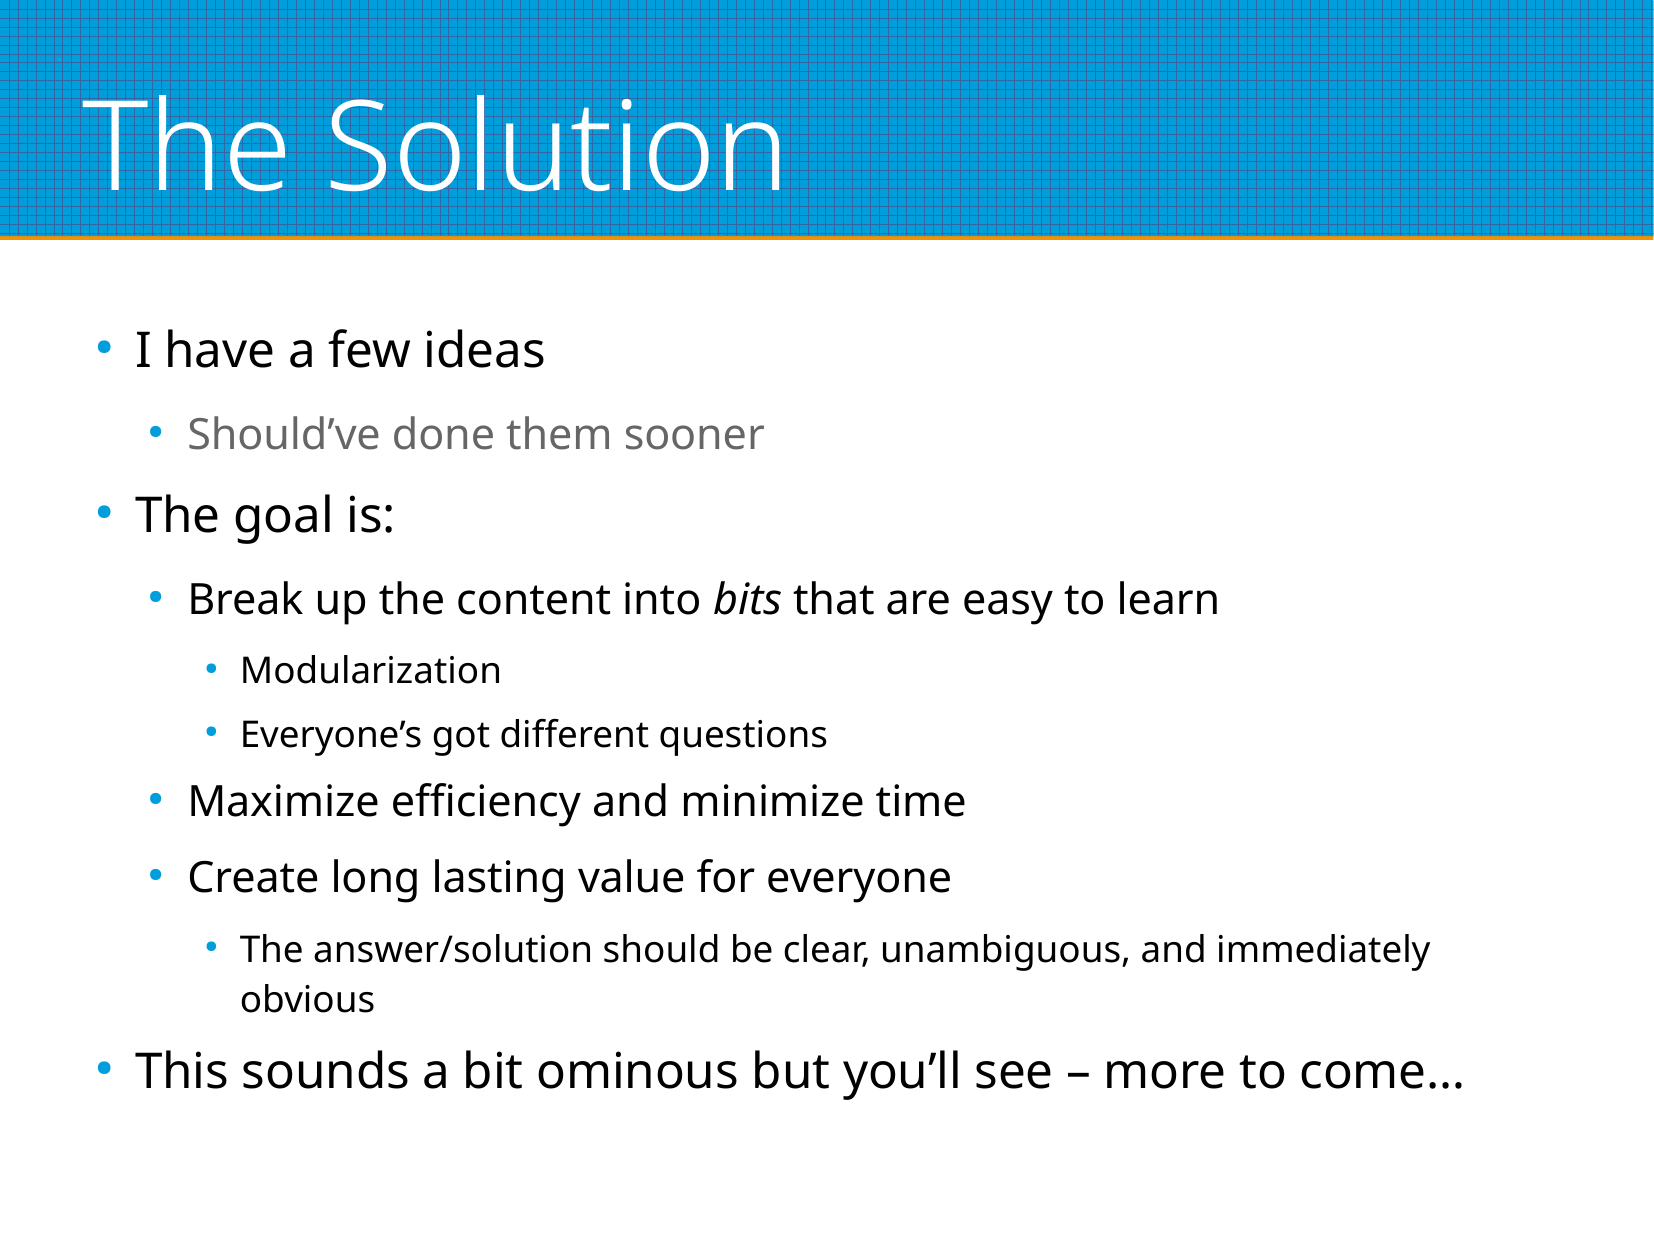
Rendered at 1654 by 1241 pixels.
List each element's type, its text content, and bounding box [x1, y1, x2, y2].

title The Solution [82, 19, 1571, 227]
list I have a few ideas Should’ve done them sooner The goal is: Break up the content into bits that are easy to learn Modularization Everyone’s got different questions Maximize efficiency and minimize time Create long lasting value for everyone The answer/solution should be clear, unambiguous, and immediately obvious This sounds a bit ominous but you’ll see – more to come… [82, 314, 1563, 1123]
